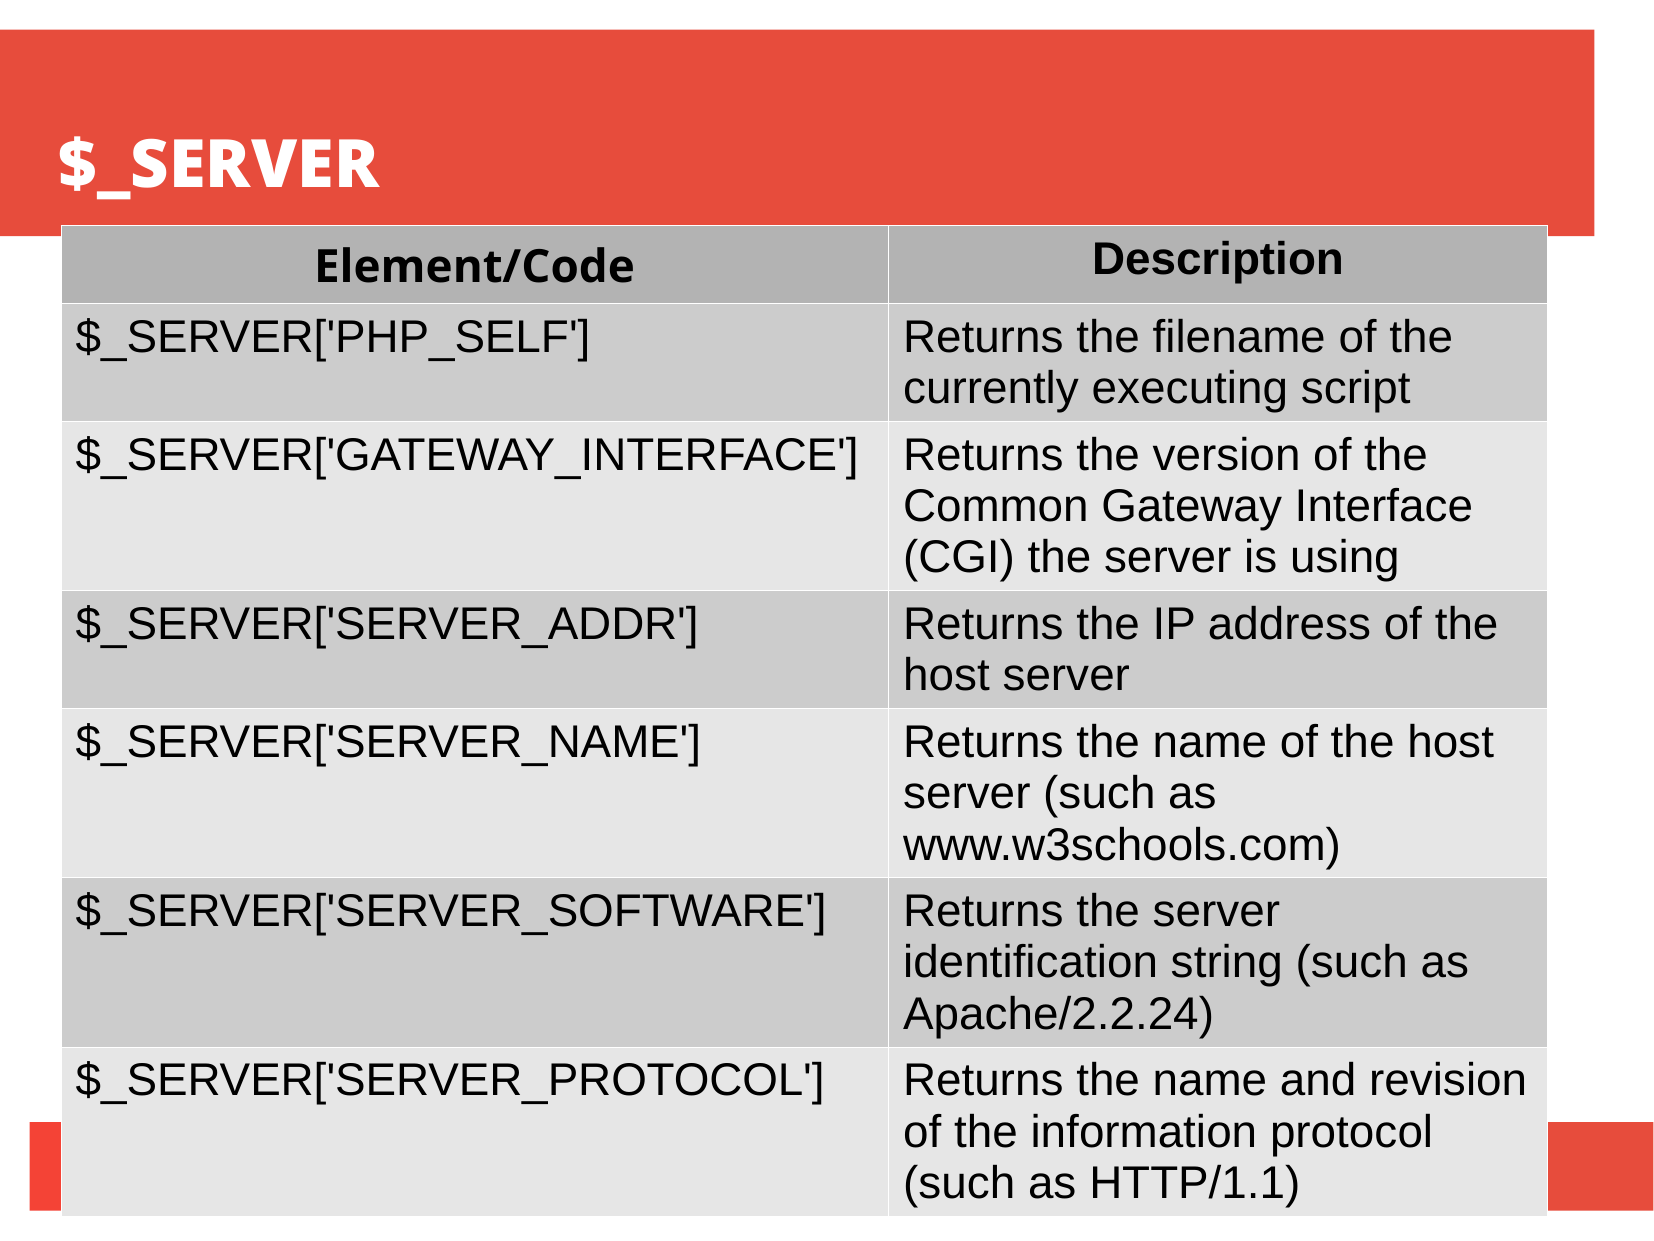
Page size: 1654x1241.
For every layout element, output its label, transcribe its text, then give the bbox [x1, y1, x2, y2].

table_cell $_SERVER['SERVER_NAME'] [62, 709, 888, 877]
table_header Description [889, 226, 1547, 303]
table_cell $_SERVER['SERVER_PROTOCOL'] [62, 1048, 888, 1216]
table_cell $_SERVER['SERVER_SOFTWARE'] [62, 878, 888, 1047]
table_cell $_SERVER['SERVER_ADDR'] [62, 591, 888, 708]
table_header Element/Code [62, 226, 888, 303]
table_cell $_SERVER['PHP_SELF'] [62, 304, 888, 421]
table_cell Returns the IP address of the host server [889, 591, 1547, 708]
table_cell $_SERVER['GATEWAY_INTERFACE'] [62, 422, 888, 590]
title $_SERVER [59, 59, 1595, 207]
table_cell Returns the name and revision of the information protocol (such as HTTP/1.1) [889, 1048, 1547, 1216]
table_cell Returns the server identification string (such as Apache/2.2.24) [889, 878, 1547, 1047]
table_cell Returns the filename of the currently executing script [889, 304, 1547, 421]
table_cell Returns the version of the Common Gateway Interface (CGI) the server is using [889, 422, 1547, 590]
table_cell Returns the name of the host server (such as www.w3schools.com) [889, 709, 1547, 877]
